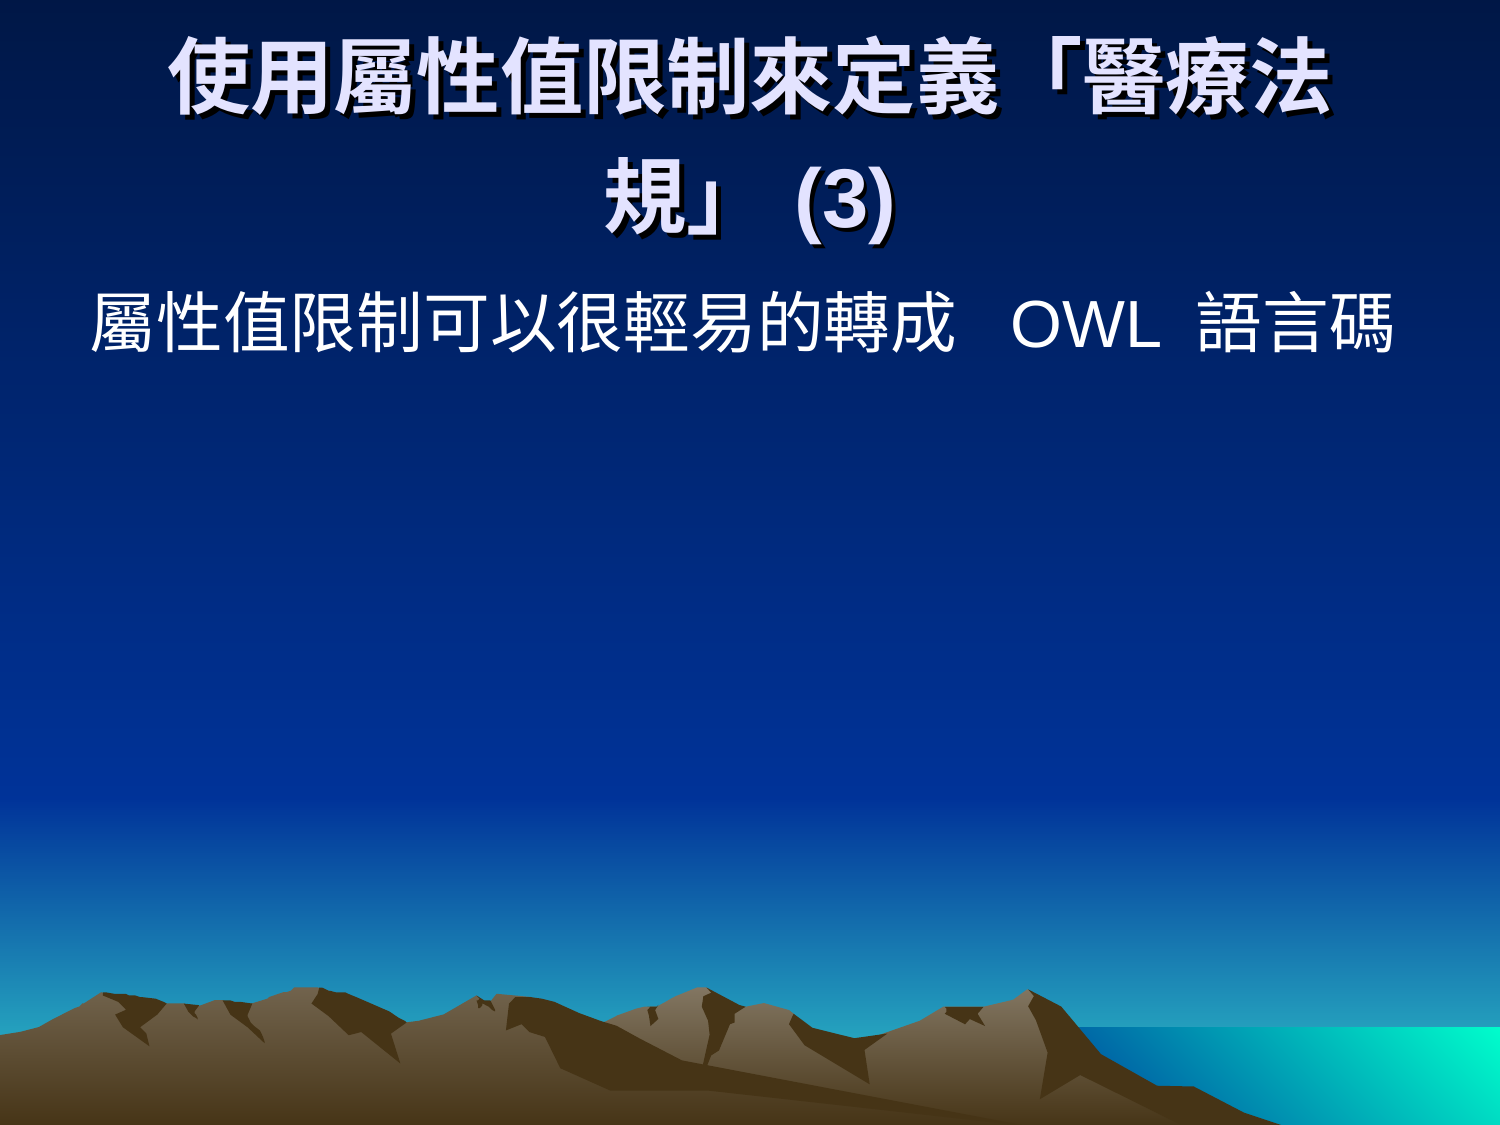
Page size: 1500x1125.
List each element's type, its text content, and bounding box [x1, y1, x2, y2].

title 使用屬性值限制來定義「醫療法規」(3) [75, 23, 1426, 239]
list 屬性值限制可以很輕易的轉成 OWL 語言碼 [75, 262, 1426, 1001]
